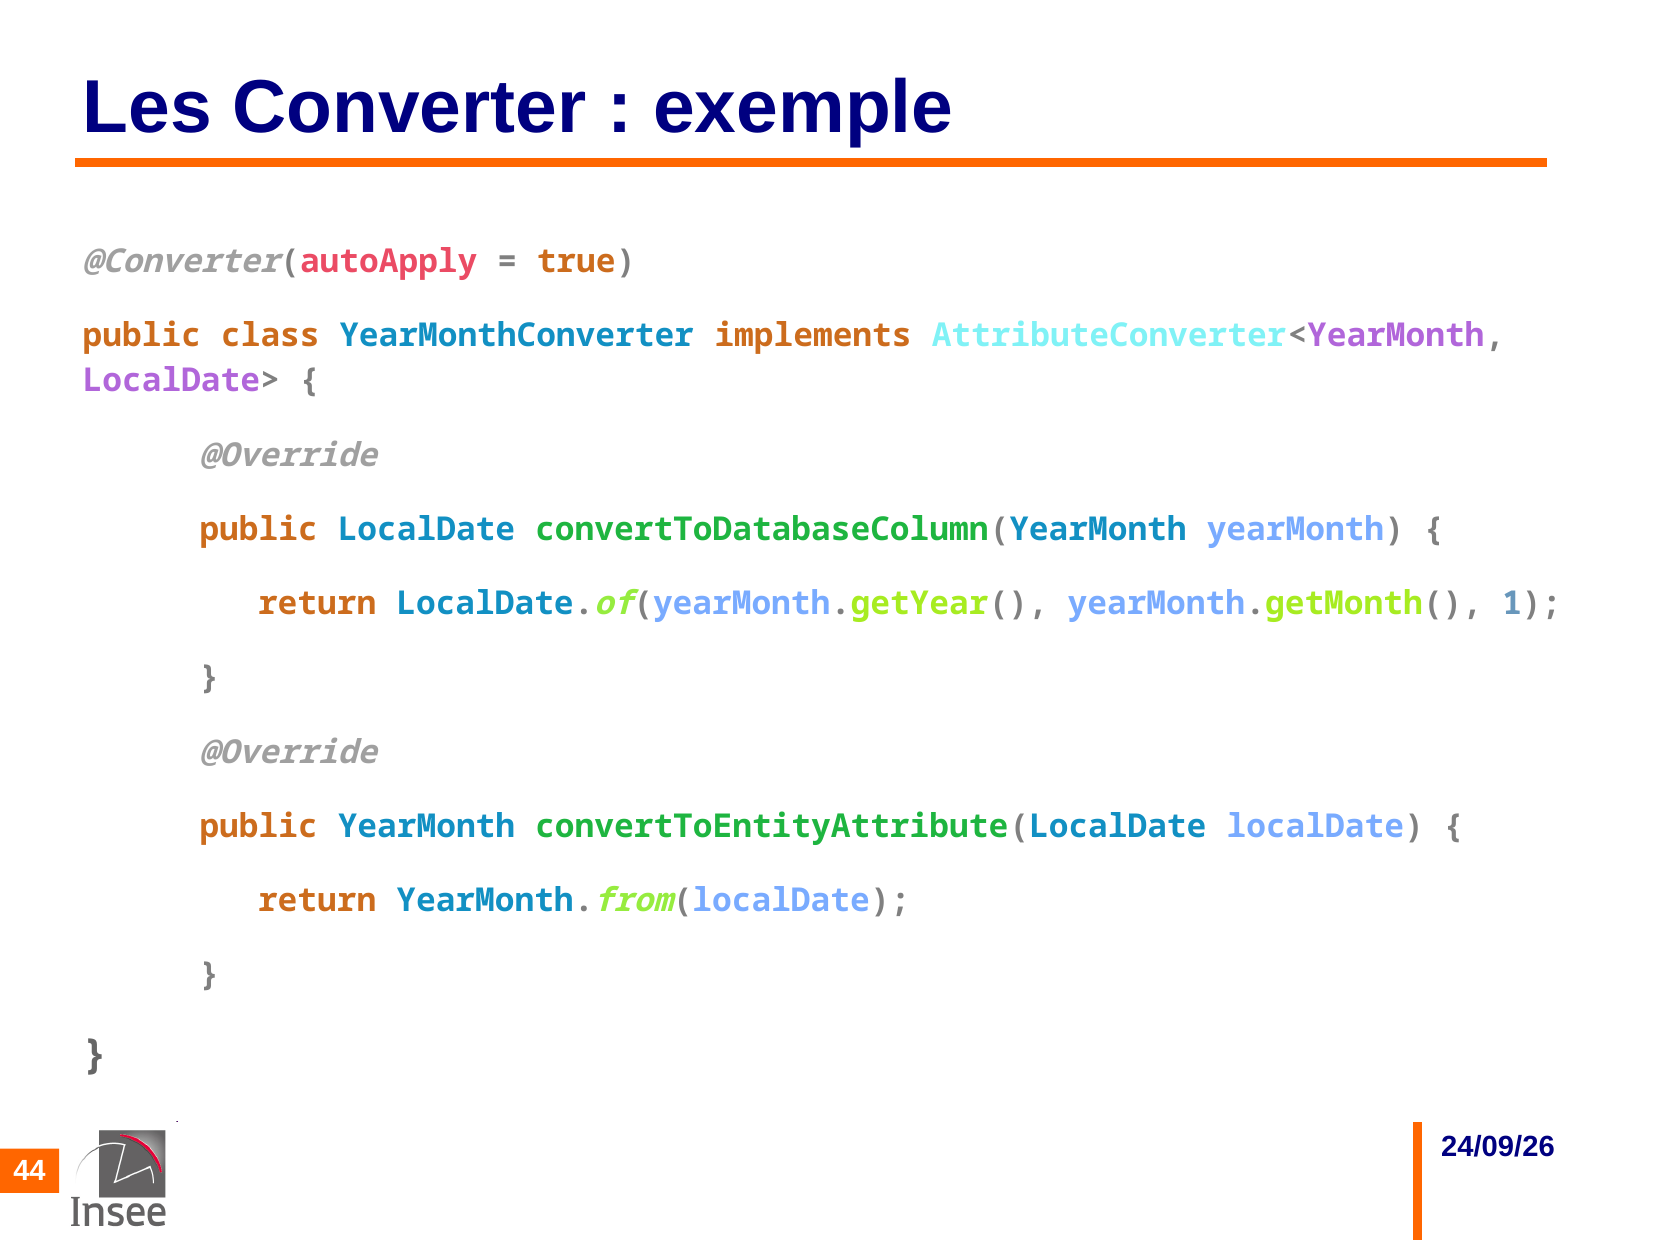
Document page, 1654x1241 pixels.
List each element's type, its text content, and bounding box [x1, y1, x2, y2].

title Les Converter : exemple [82, 49, 1619, 163]
list @Converter(autoApply = true) public class YearMonthConverter implements AttributeConverter<YearMonth, LocalDate> { @Override public LocalDate convertToDatabaseColumn(YearMonth yearMonth) { return LocalDate.of(yearMonth.getYear(), yearMonth.getMonth(), 1); } @Override public YearMonth convertToEntityAttribute(LocalDate localDate) { return YearMonth.from(localDate); } } [82, 237, 1571, 1099]
picture [62, 1121, 178, 1241]
